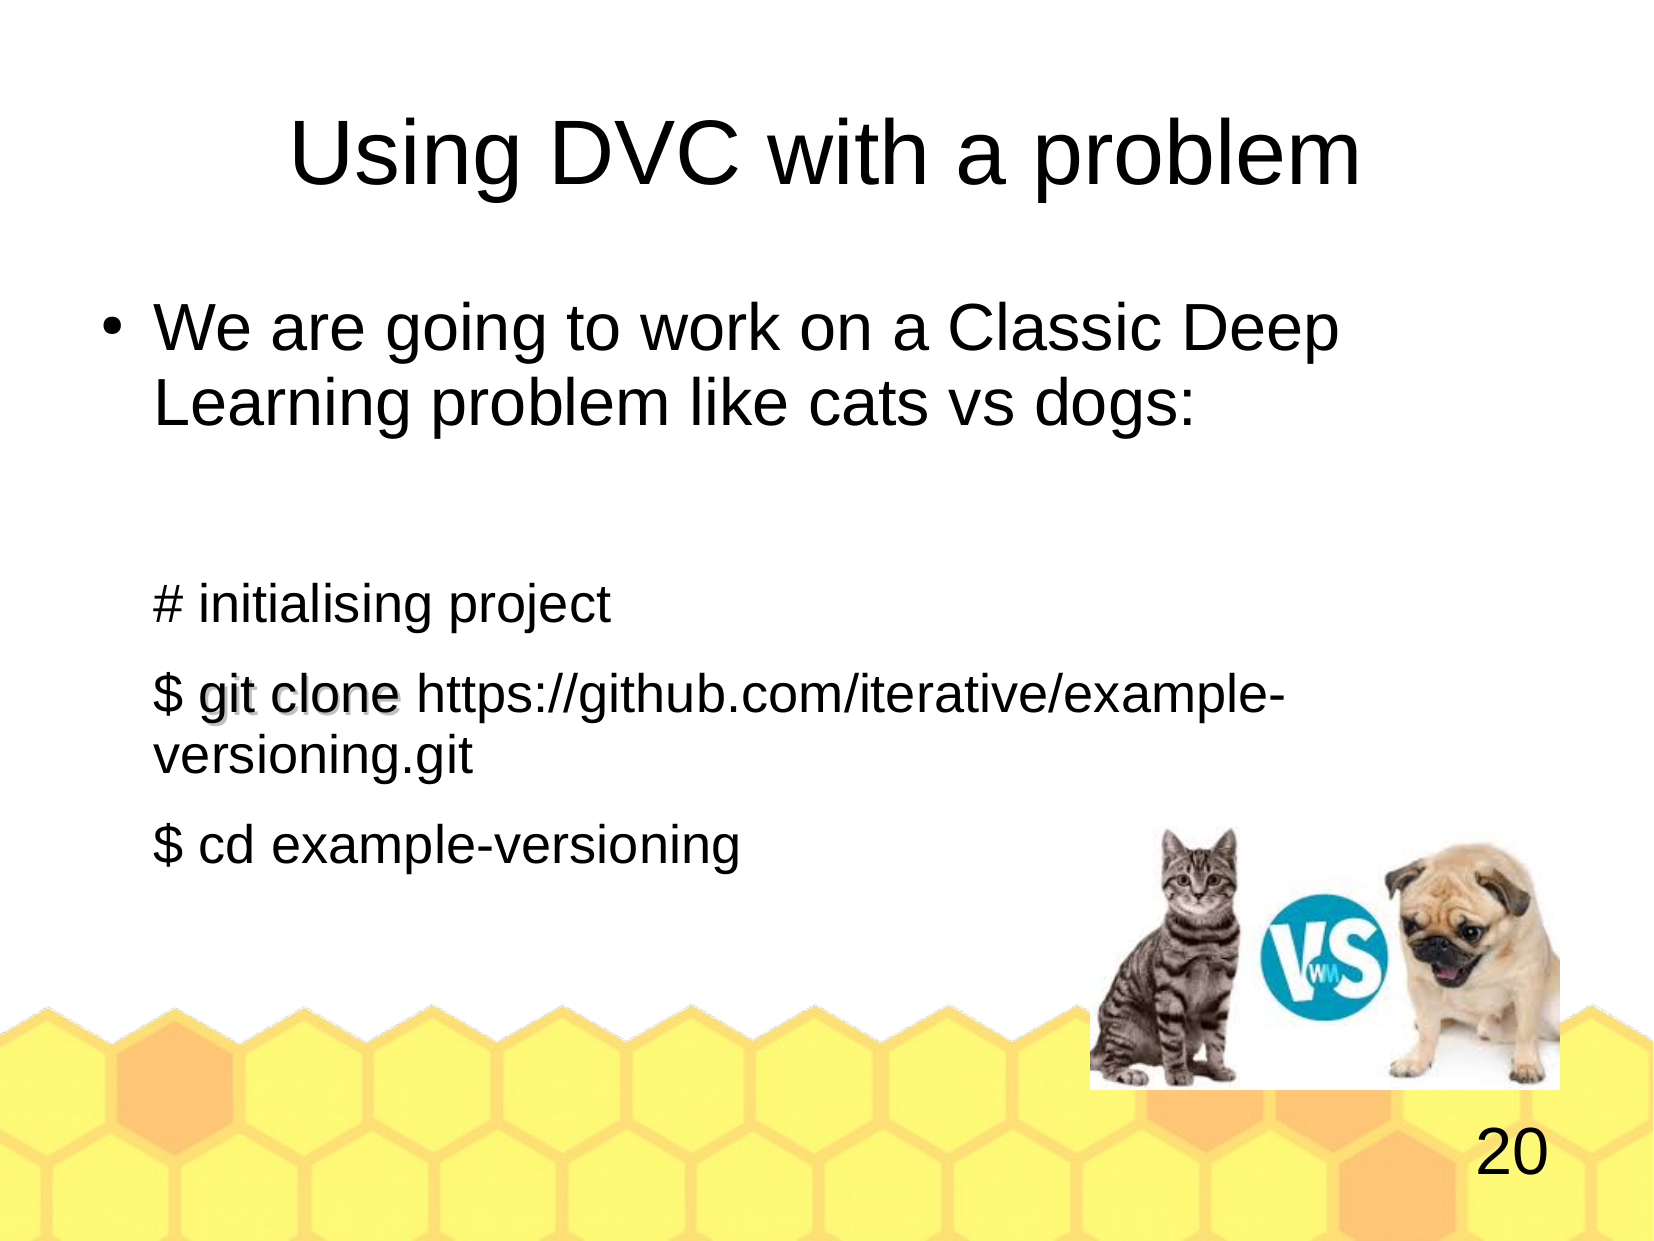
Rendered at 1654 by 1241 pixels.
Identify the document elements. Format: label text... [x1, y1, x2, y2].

list We are going to work on a Classic Deep Learning problem like cats vs dogs: # initialising project $ git clone https://github.com/iterative/example-versioning.git $ cd example-versioning [82, 290, 1571, 1010]
picture [0, 826, 1654, 1241]
title Using DVC with a problem [82, 49, 1571, 257]
text_box 20 [1417, 1062, 1607, 1241]
